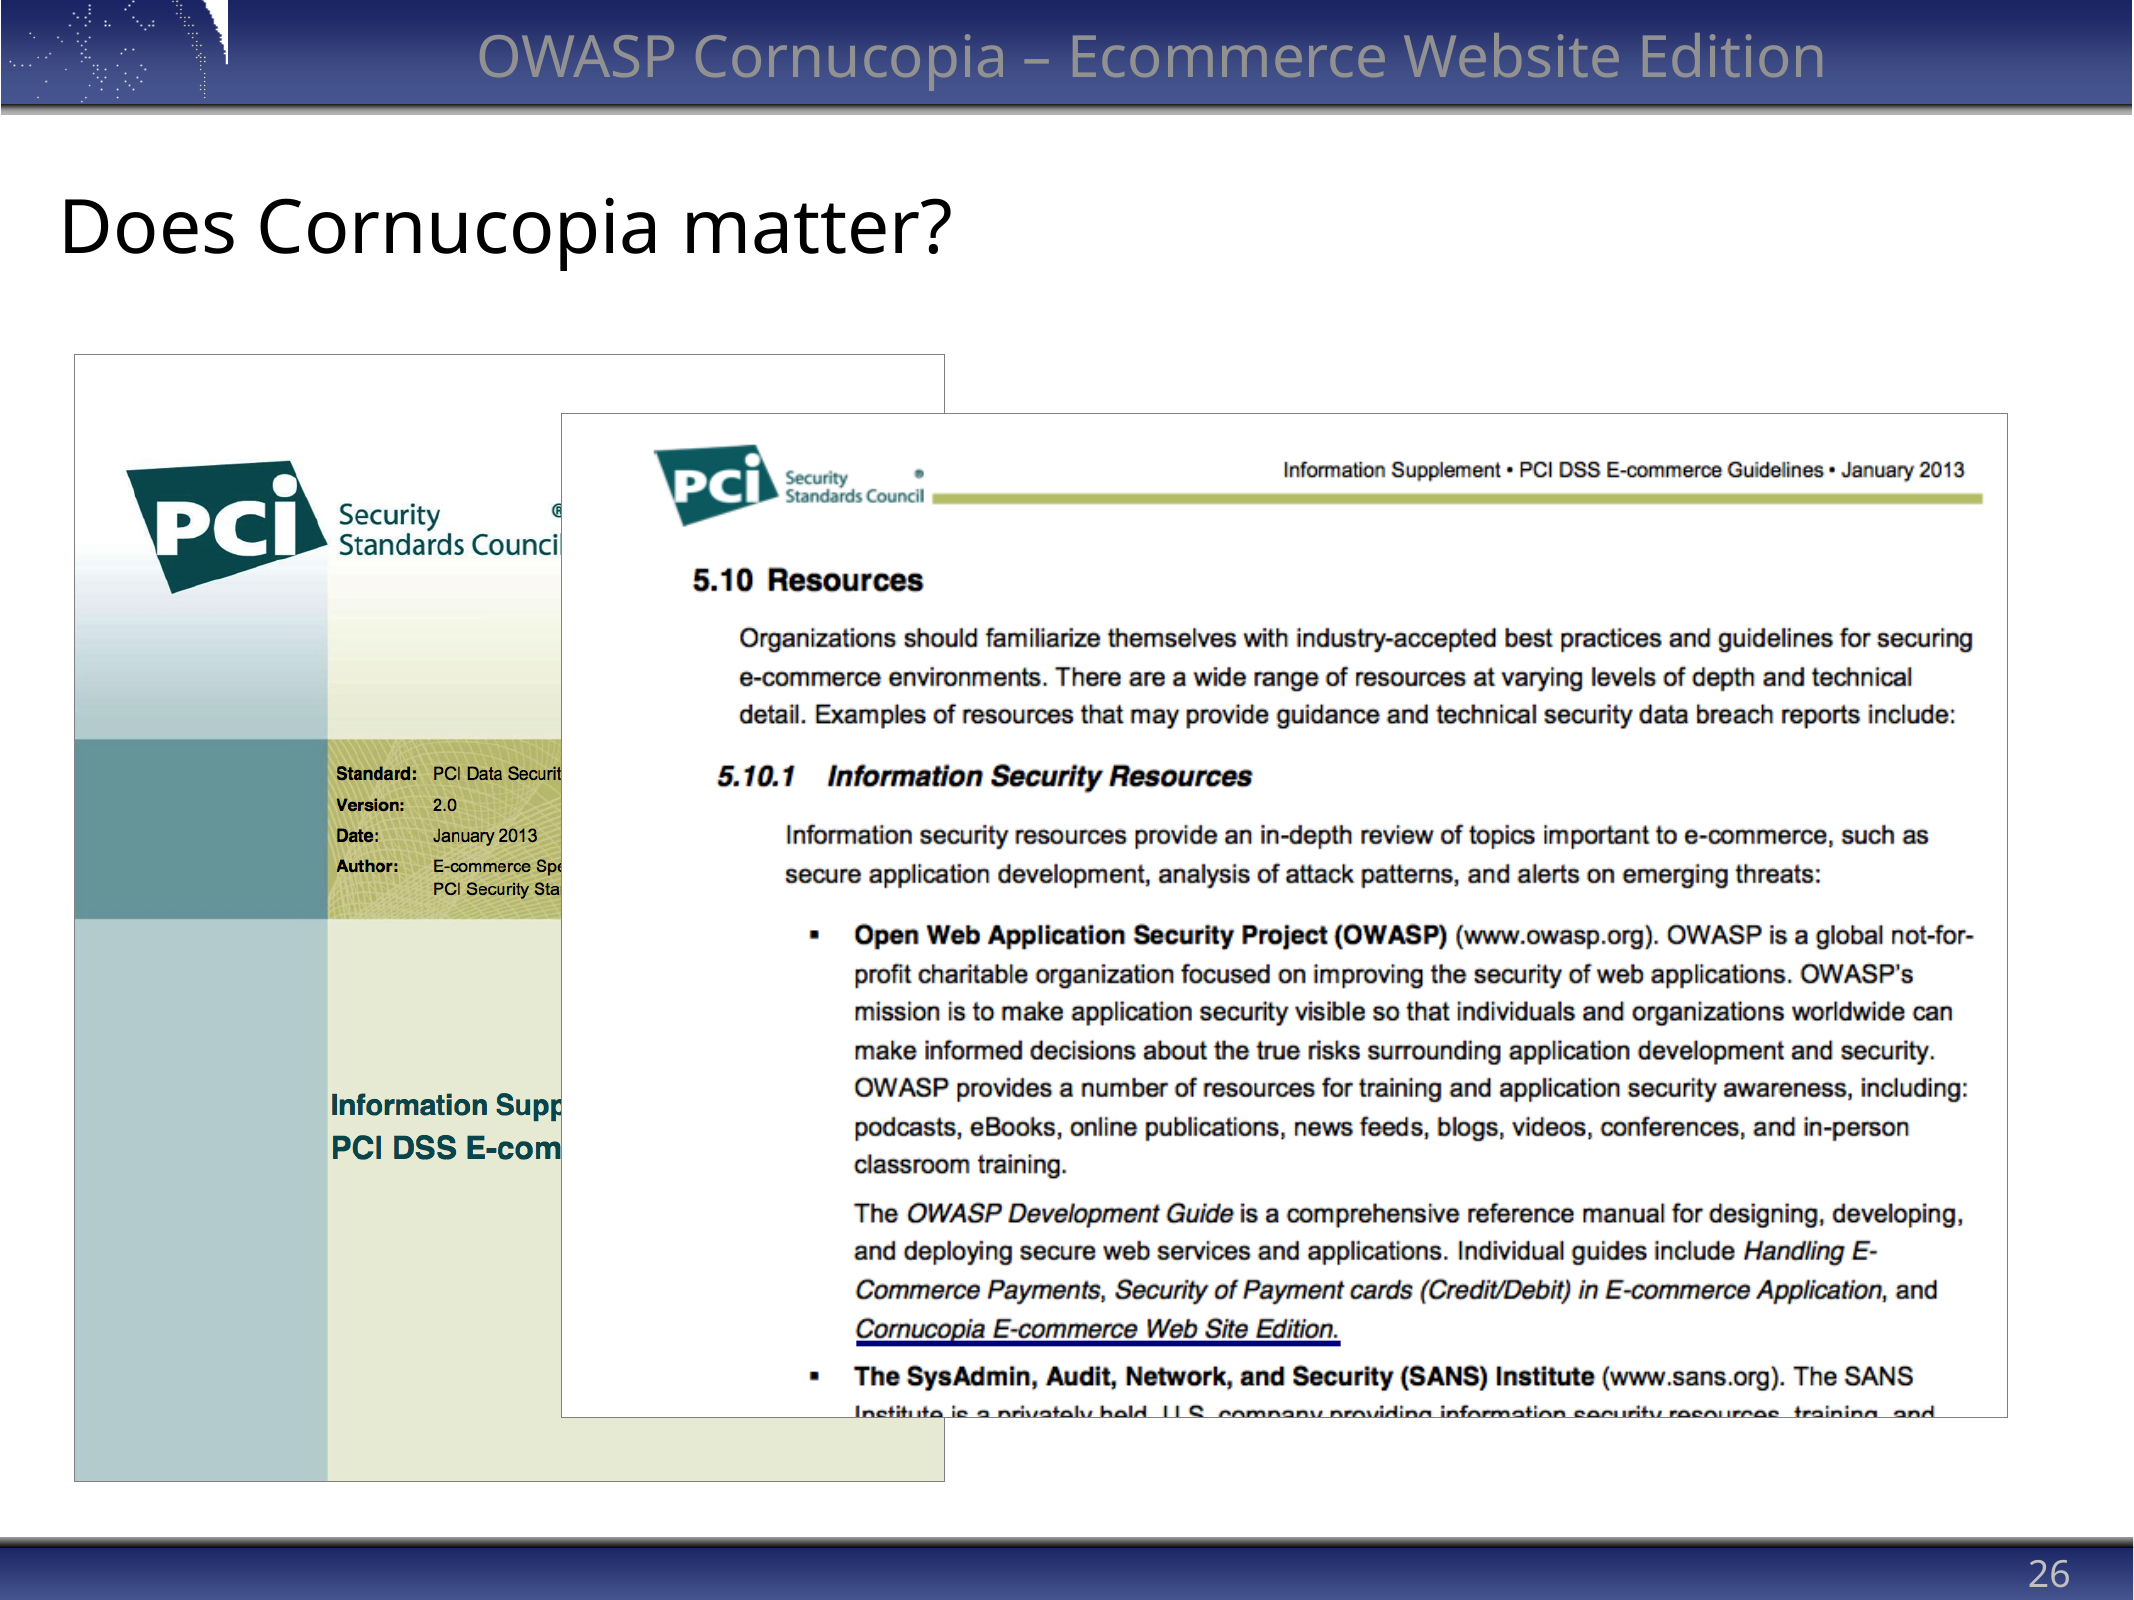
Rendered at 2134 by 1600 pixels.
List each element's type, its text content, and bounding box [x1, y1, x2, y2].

text_box [856, 1340, 1341, 1347]
picture [74, 354, 2008, 1482]
title Does Cornucopia matter? [58, 124, 2126, 325]
